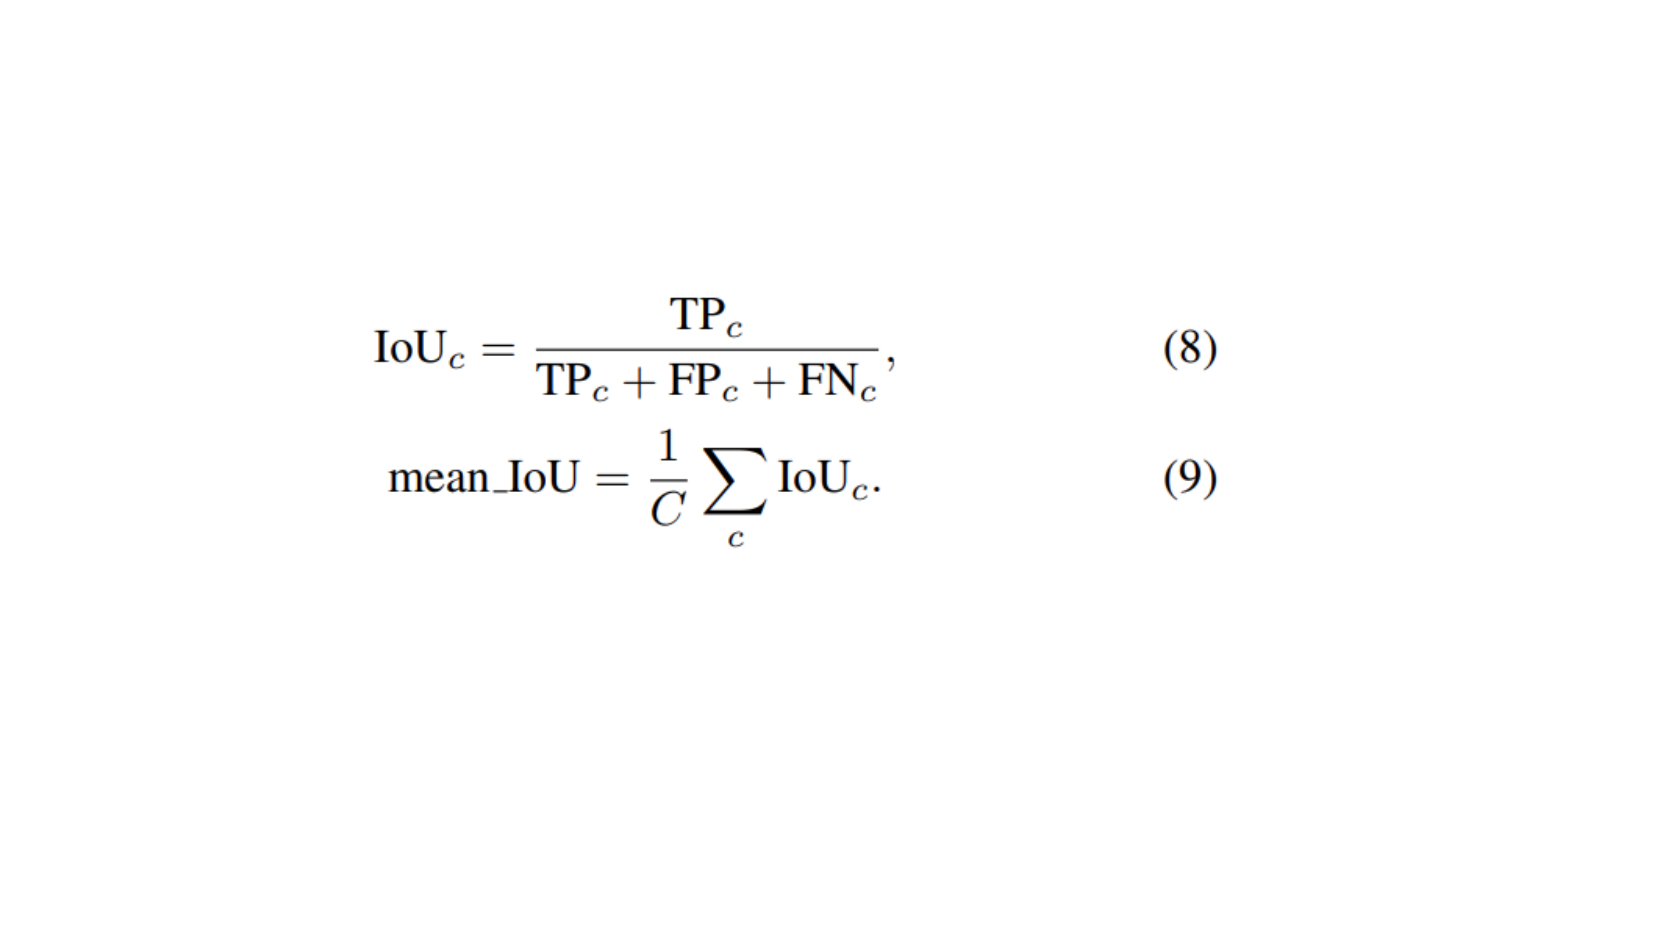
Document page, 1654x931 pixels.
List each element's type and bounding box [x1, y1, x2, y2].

picture [177, 270, 1296, 567]
